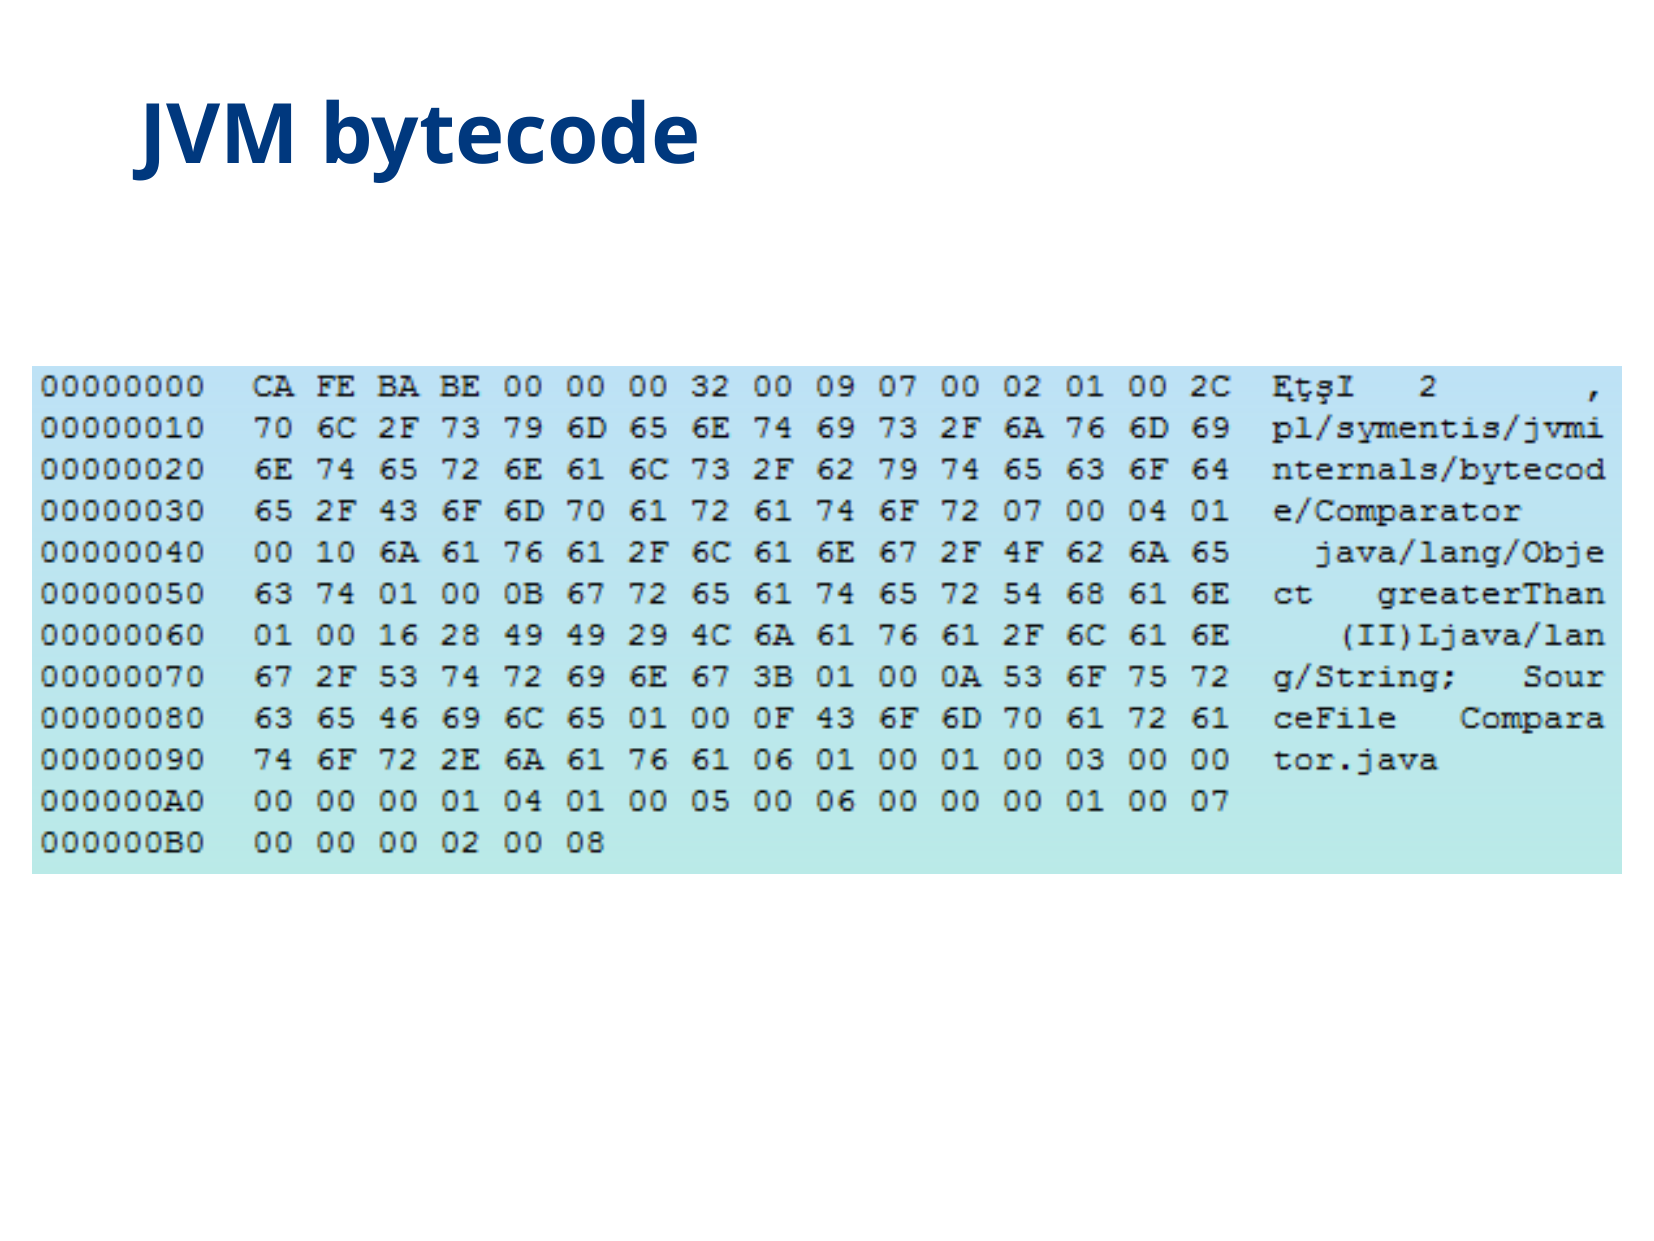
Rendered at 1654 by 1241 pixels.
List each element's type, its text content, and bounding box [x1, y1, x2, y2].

picture [32, 366, 1622, 874]
title JVM bytecode [82, 49, 1571, 196]
